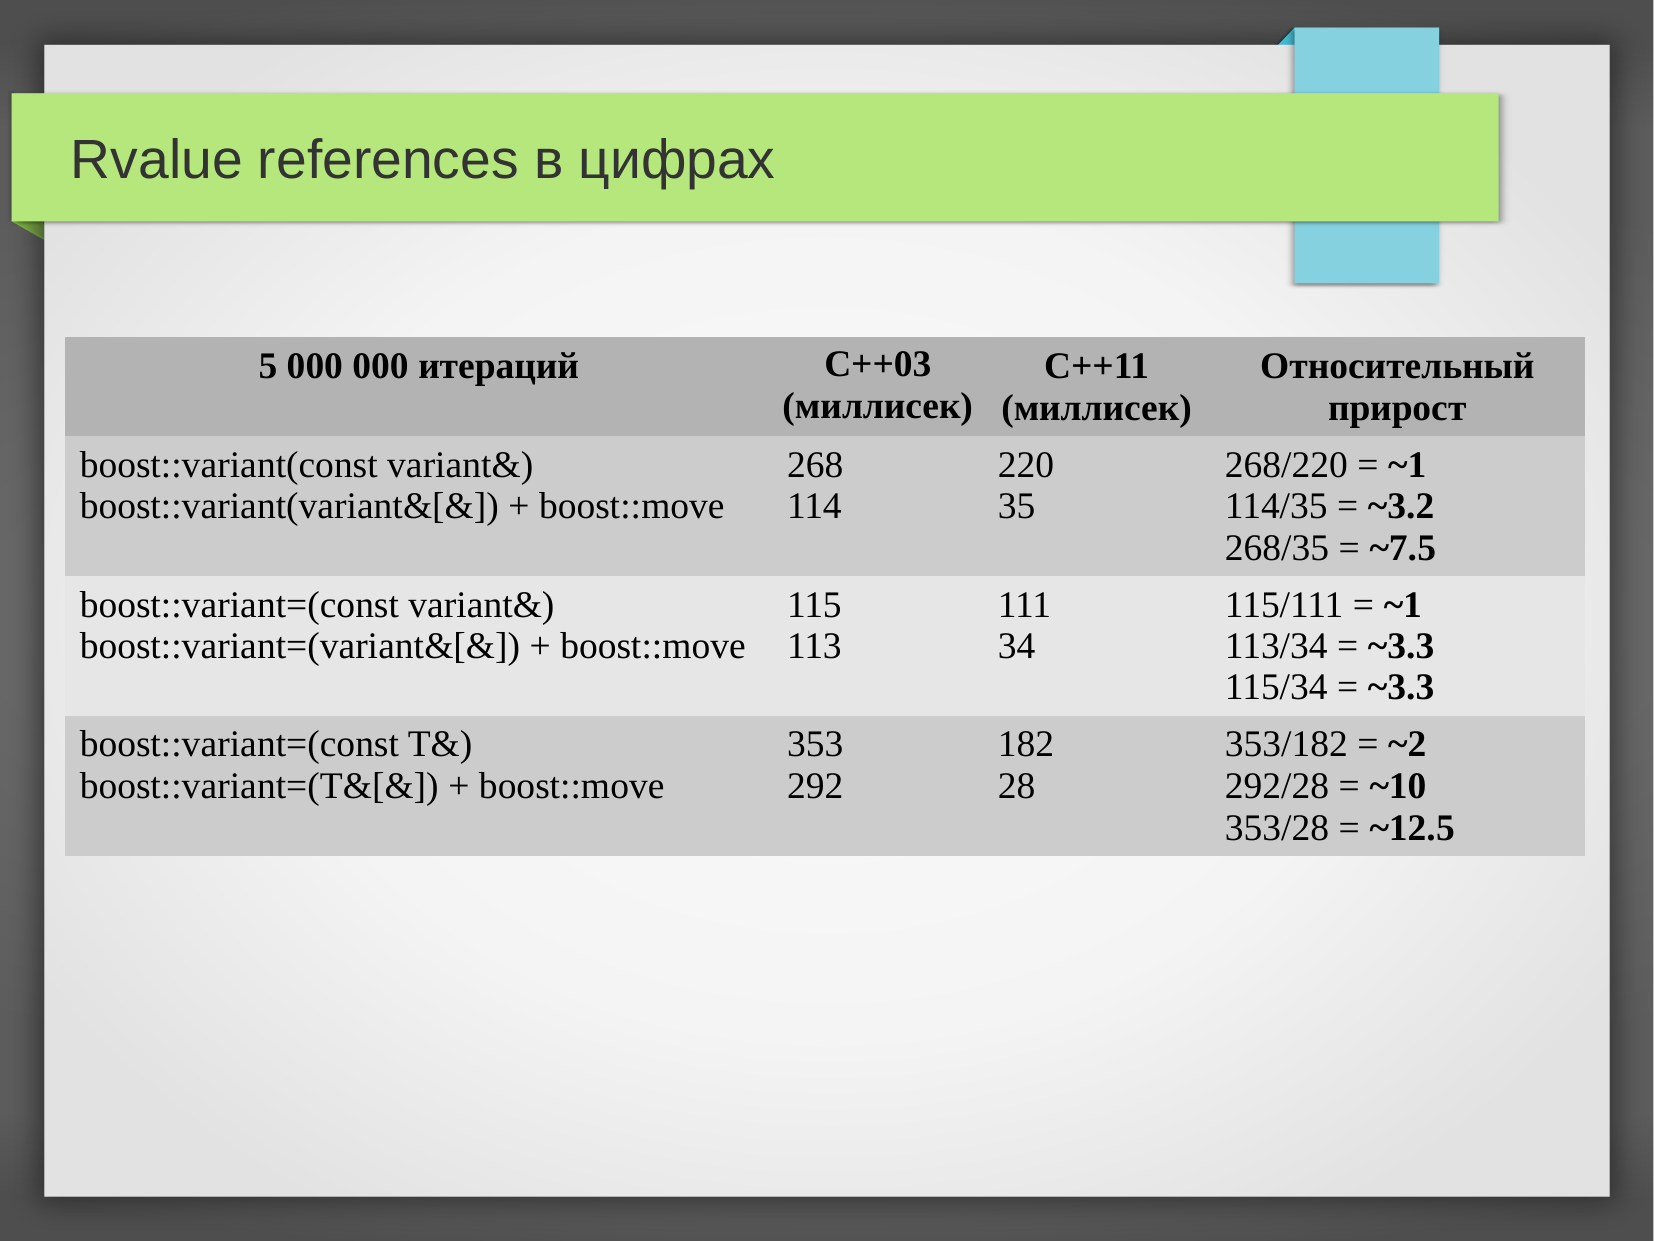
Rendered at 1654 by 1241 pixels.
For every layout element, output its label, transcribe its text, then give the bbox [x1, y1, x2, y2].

table_header 5 000 000 итераций [65, 337, 772, 436]
table_cell boost::variant=(const T&) boost::variant=(T&[&]) + boost::move [65, 716, 772, 856]
table_header Относительный прирост [1210, 337, 1585, 436]
table_cell 268 114 [772, 436, 983, 576]
table_cell boost::variant=(const variant&) boost::variant=(variant&[&]) + boost::move [65, 576, 772, 716]
table_cell 115/111 = ~1 113/34 = ~3.3 115/34 = ~3.3 [1210, 576, 1585, 716]
picture [0, 0, 1654, 1241]
table_header С++11 (миллисек) [983, 337, 1210, 436]
table_cell 268/220 = ~1 114/35 = ~3.2 268/35 = ~7.5 [1210, 436, 1585, 576]
table_cell 115 113 [772, 576, 983, 716]
table_cell 182 28 [983, 716, 1210, 856]
table_header C++03 (миллисек) [772, 337, 983, 436]
title Rvalue references в цифрах [70, 106, 1229, 213]
table_cell boost::variant(const variant&) boost::variant(variant&[&]) + boost::move [65, 436, 772, 576]
table_cell 111 34 [983, 576, 1210, 716]
table_cell 353/182 = ~2 292/28 = ~10 353/28 = ~12.5 [1210, 716, 1585, 856]
table_cell 220 35 [983, 436, 1210, 576]
table_cell 353 292 [772, 716, 983, 856]
